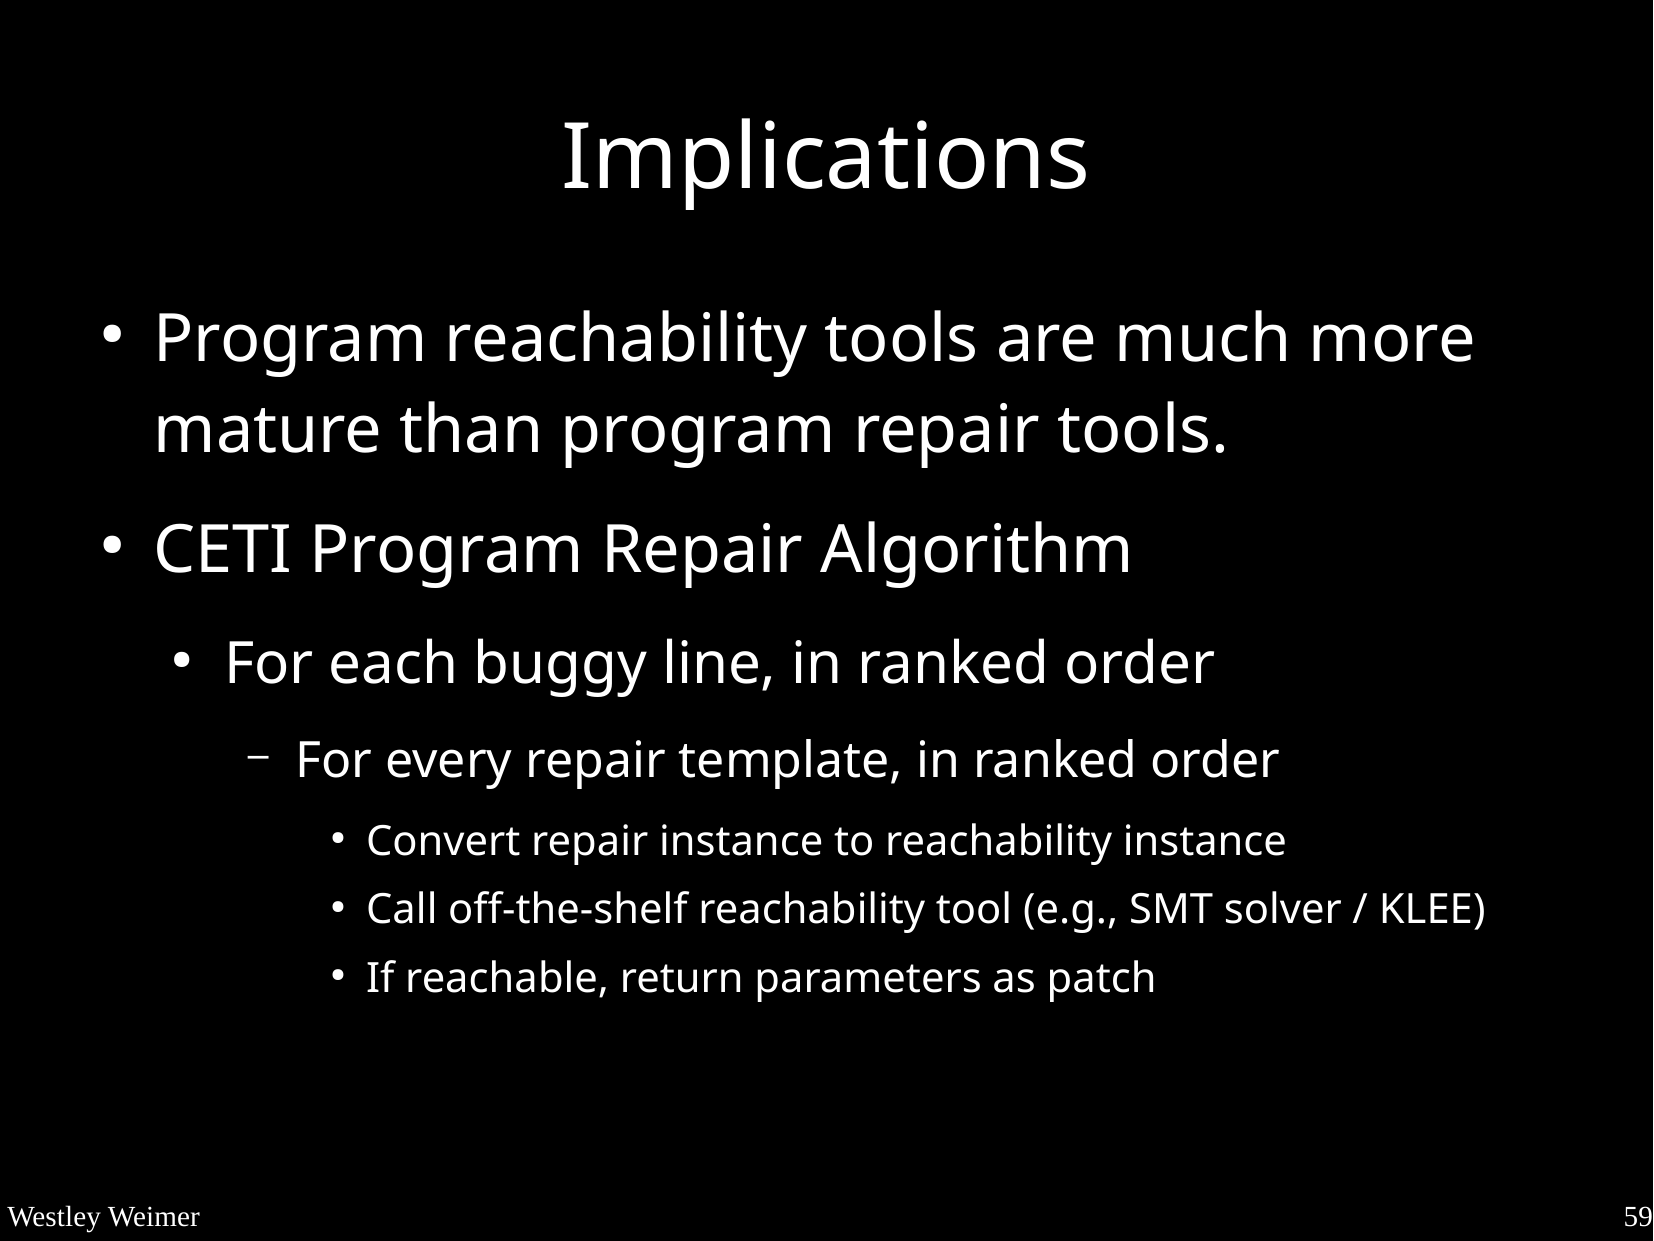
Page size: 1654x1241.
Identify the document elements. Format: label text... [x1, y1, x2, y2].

title Implications [82, 49, 1571, 257]
list Program reachability tools are much more mature than program repair tools. CETI Program Repair Algorithm For each buggy line, in ranked order For every repair template, in ranked order Convert repair instance to reachability instance Call off-the-shelf reachability tool (e.g., SMT solver / KLEE) If reachable, return parameters as patch [82, 290, 1571, 1109]
